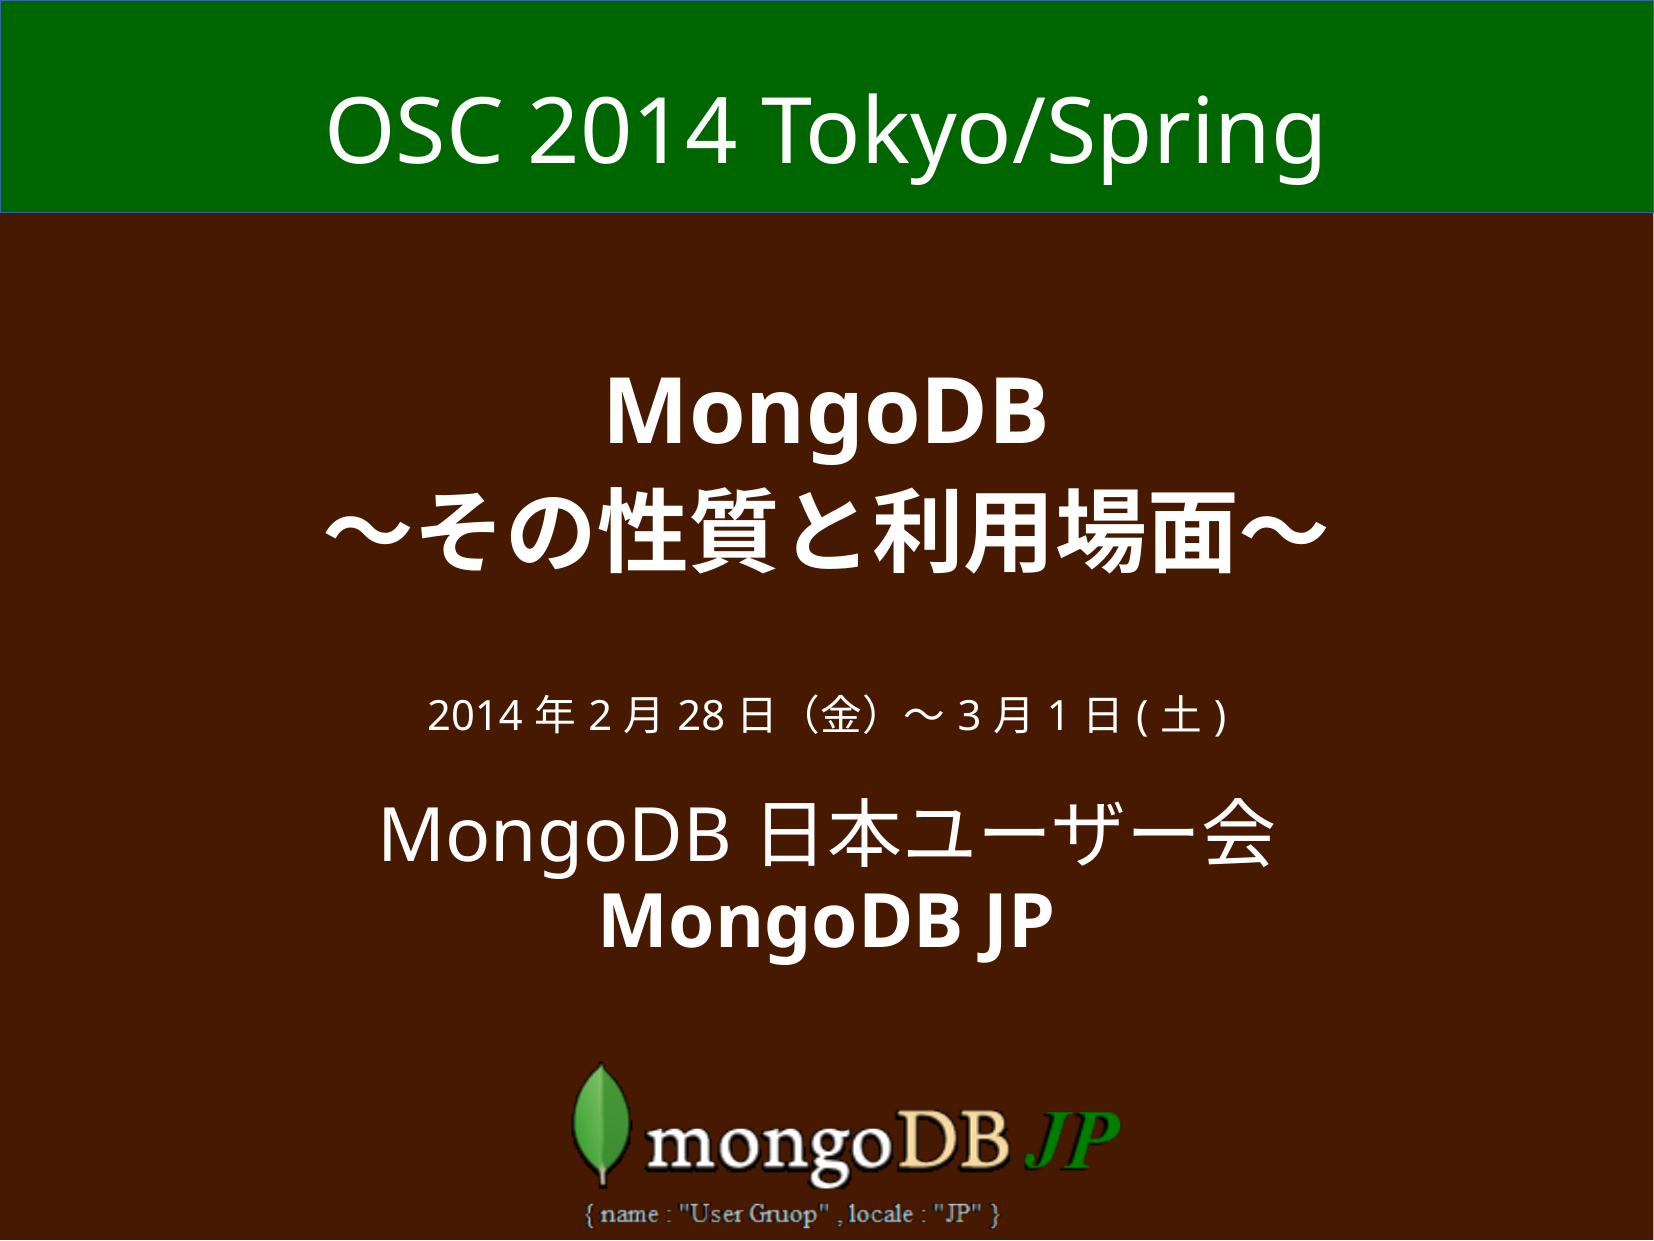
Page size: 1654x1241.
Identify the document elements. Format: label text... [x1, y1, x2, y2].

picture [566, 1068, 1140, 1241]
title OSC 2014 Tokyo/Spring [82, 49, 1571, 207]
subtitle MongoDB 〜その性質と利用場面〜 2014年2月28日（金）〜3月1日(土) MongoDB日本ユーザー会 MongoDB JP [82, 247, 1571, 1068]
